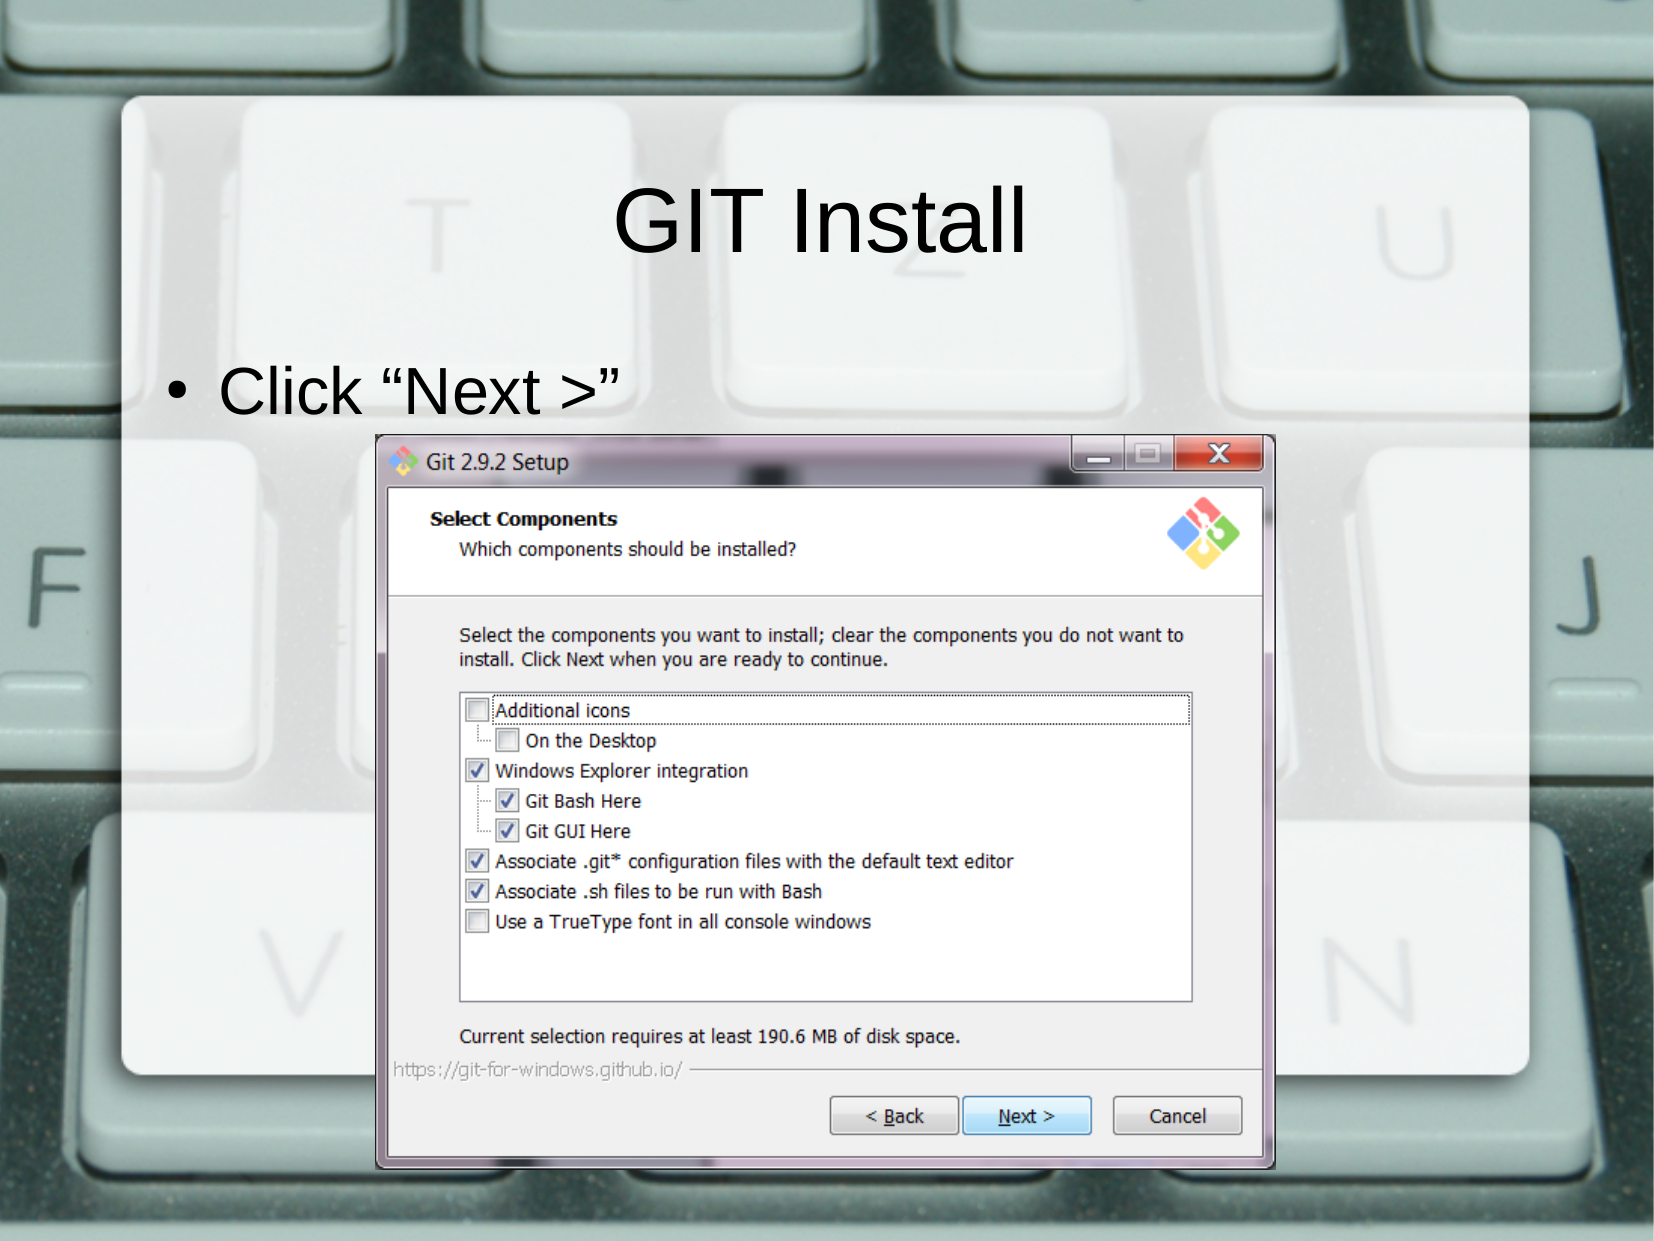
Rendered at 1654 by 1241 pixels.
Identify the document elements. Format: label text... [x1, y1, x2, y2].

list Click “Next >” [147, 354, 1506, 1063]
title GIT Install [135, 117, 1506, 325]
picture [0, 0, 1654, 1241]
